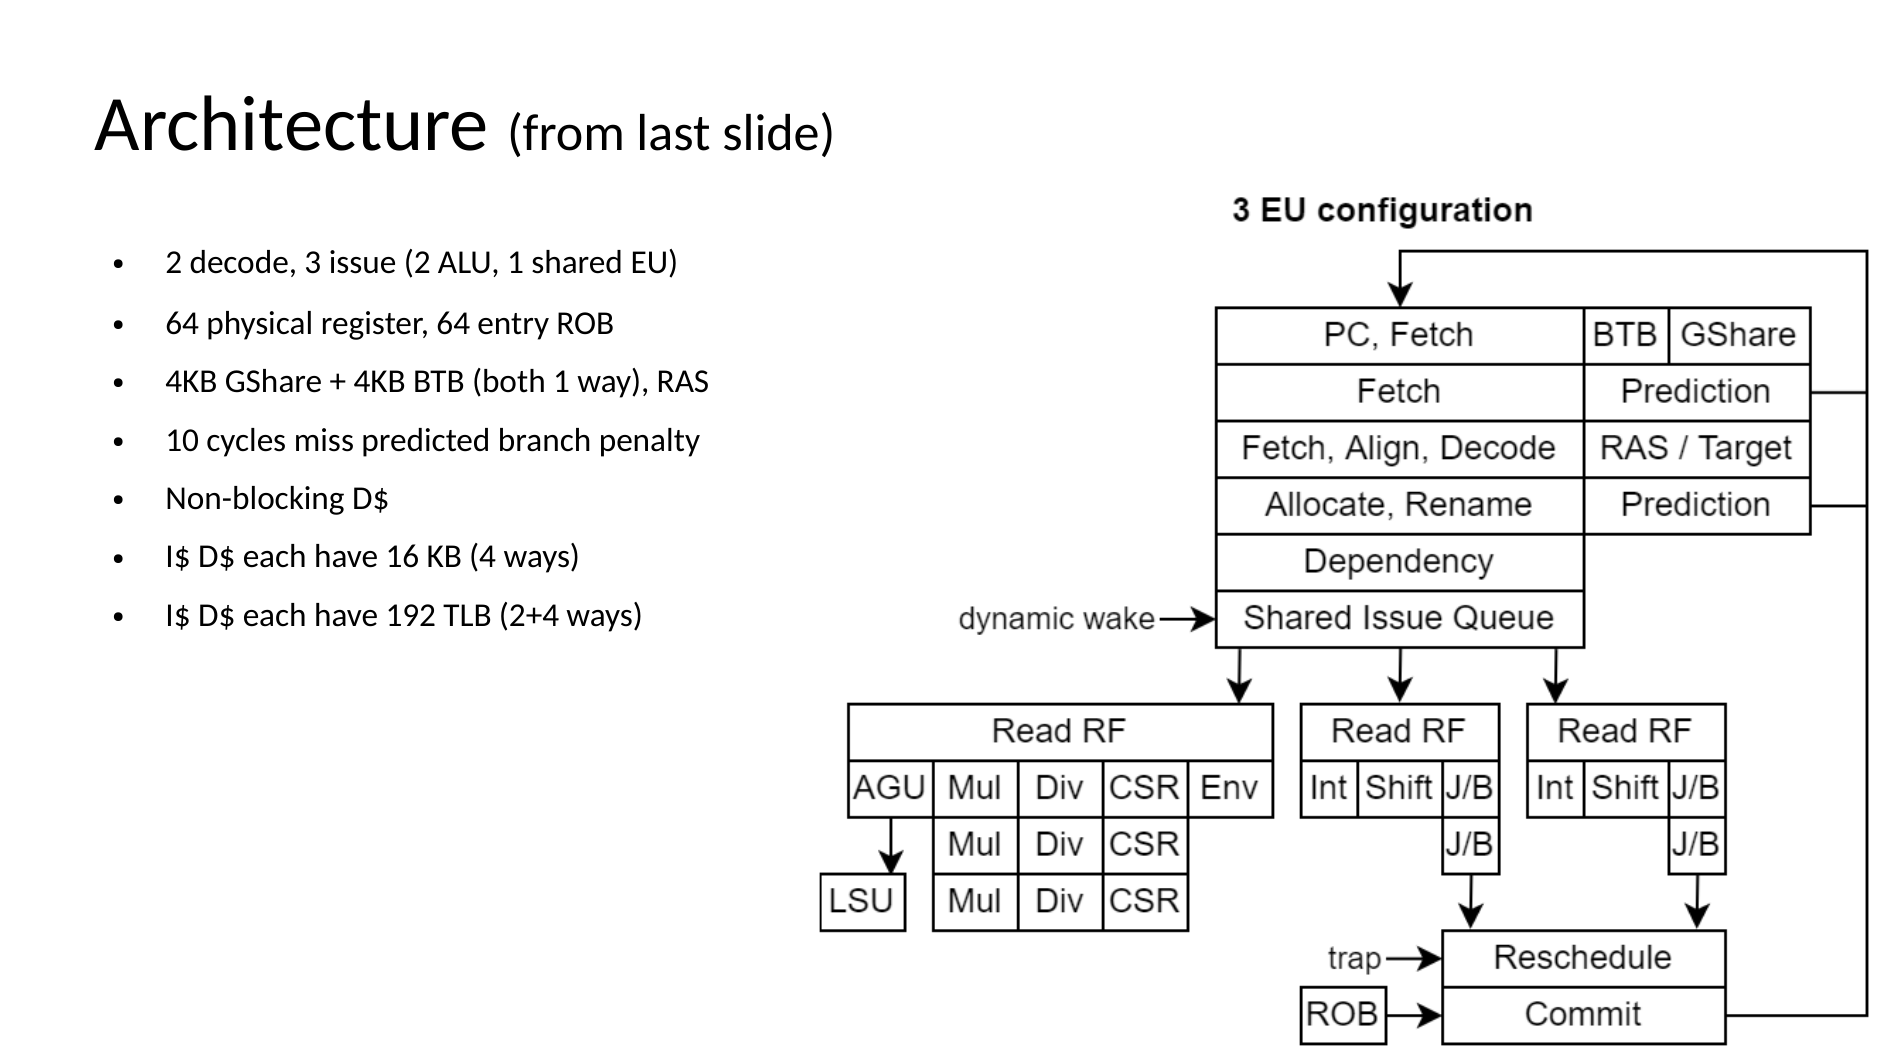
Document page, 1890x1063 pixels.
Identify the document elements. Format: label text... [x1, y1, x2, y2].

picture [819, 165, 1890, 1063]
title Architecture (from last slide) [94, 42, 1796, 220]
list 2 decode, 3 issue (2 ALU, 1 shared EU) 64 physical register, 64 entry ROB 4KB GShare + 4KB BTB (both 1 way), RAS 10 cycles miss predicted branch penalty Non-blocking D$ I$ D$ each have 16 KB (4 ways) I$ D$ each have 192 TLB (2+4 ways) [94, 248, 819, 1063]
